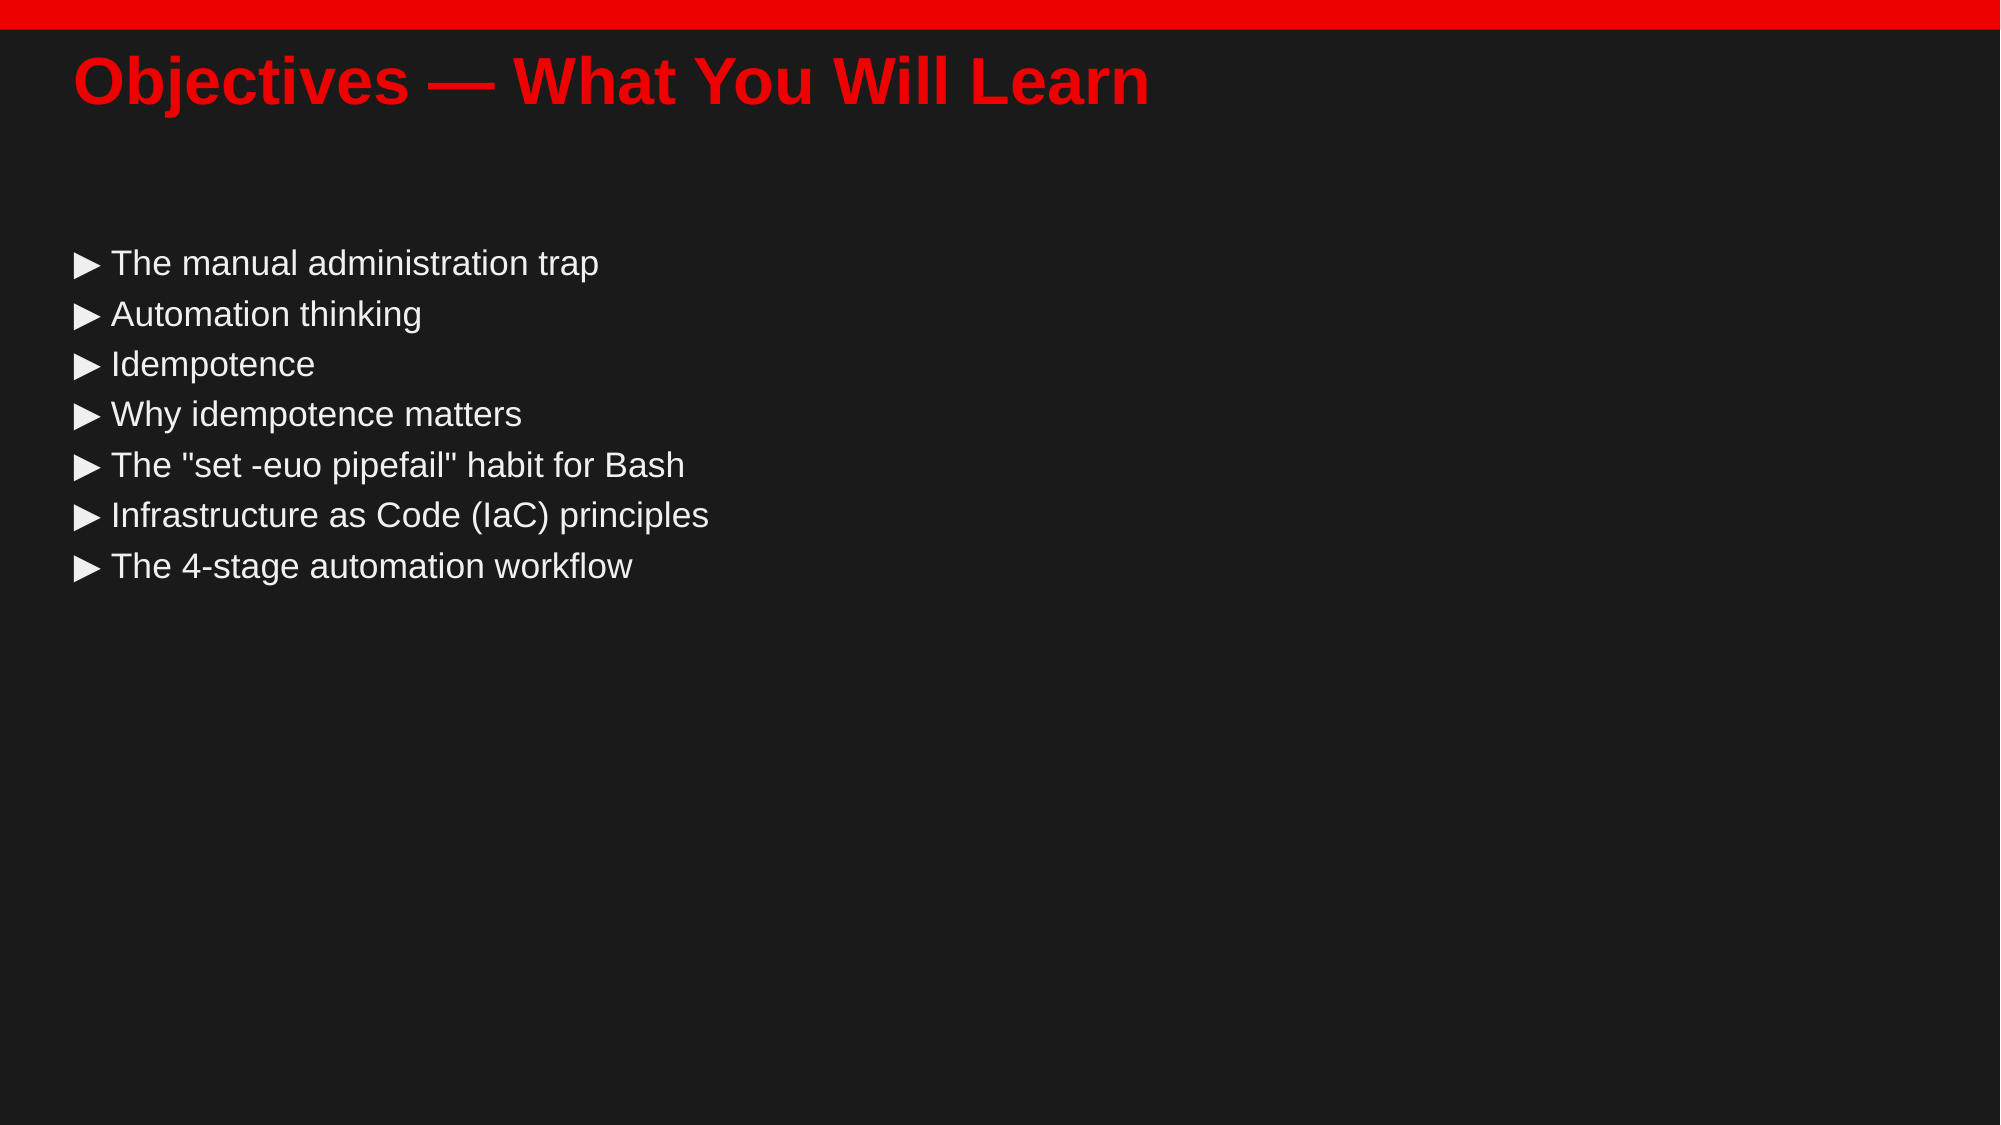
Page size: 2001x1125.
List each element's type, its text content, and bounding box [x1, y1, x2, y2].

text_box ▶ The manual administration trap ▶ Automation thinking ▶ Idempotence ▶ Why idempotence matters ▶ The "set -euo pipefail" habit for Bash ▶ Infrastructure as Code (IaC) principles ▶ The 4-stage automation workflow [59, 236, 1942, 1037]
text_box [0, 0, 2001, 30]
text_box Objectives — What You Will Learn [59, 36, 1942, 208]
